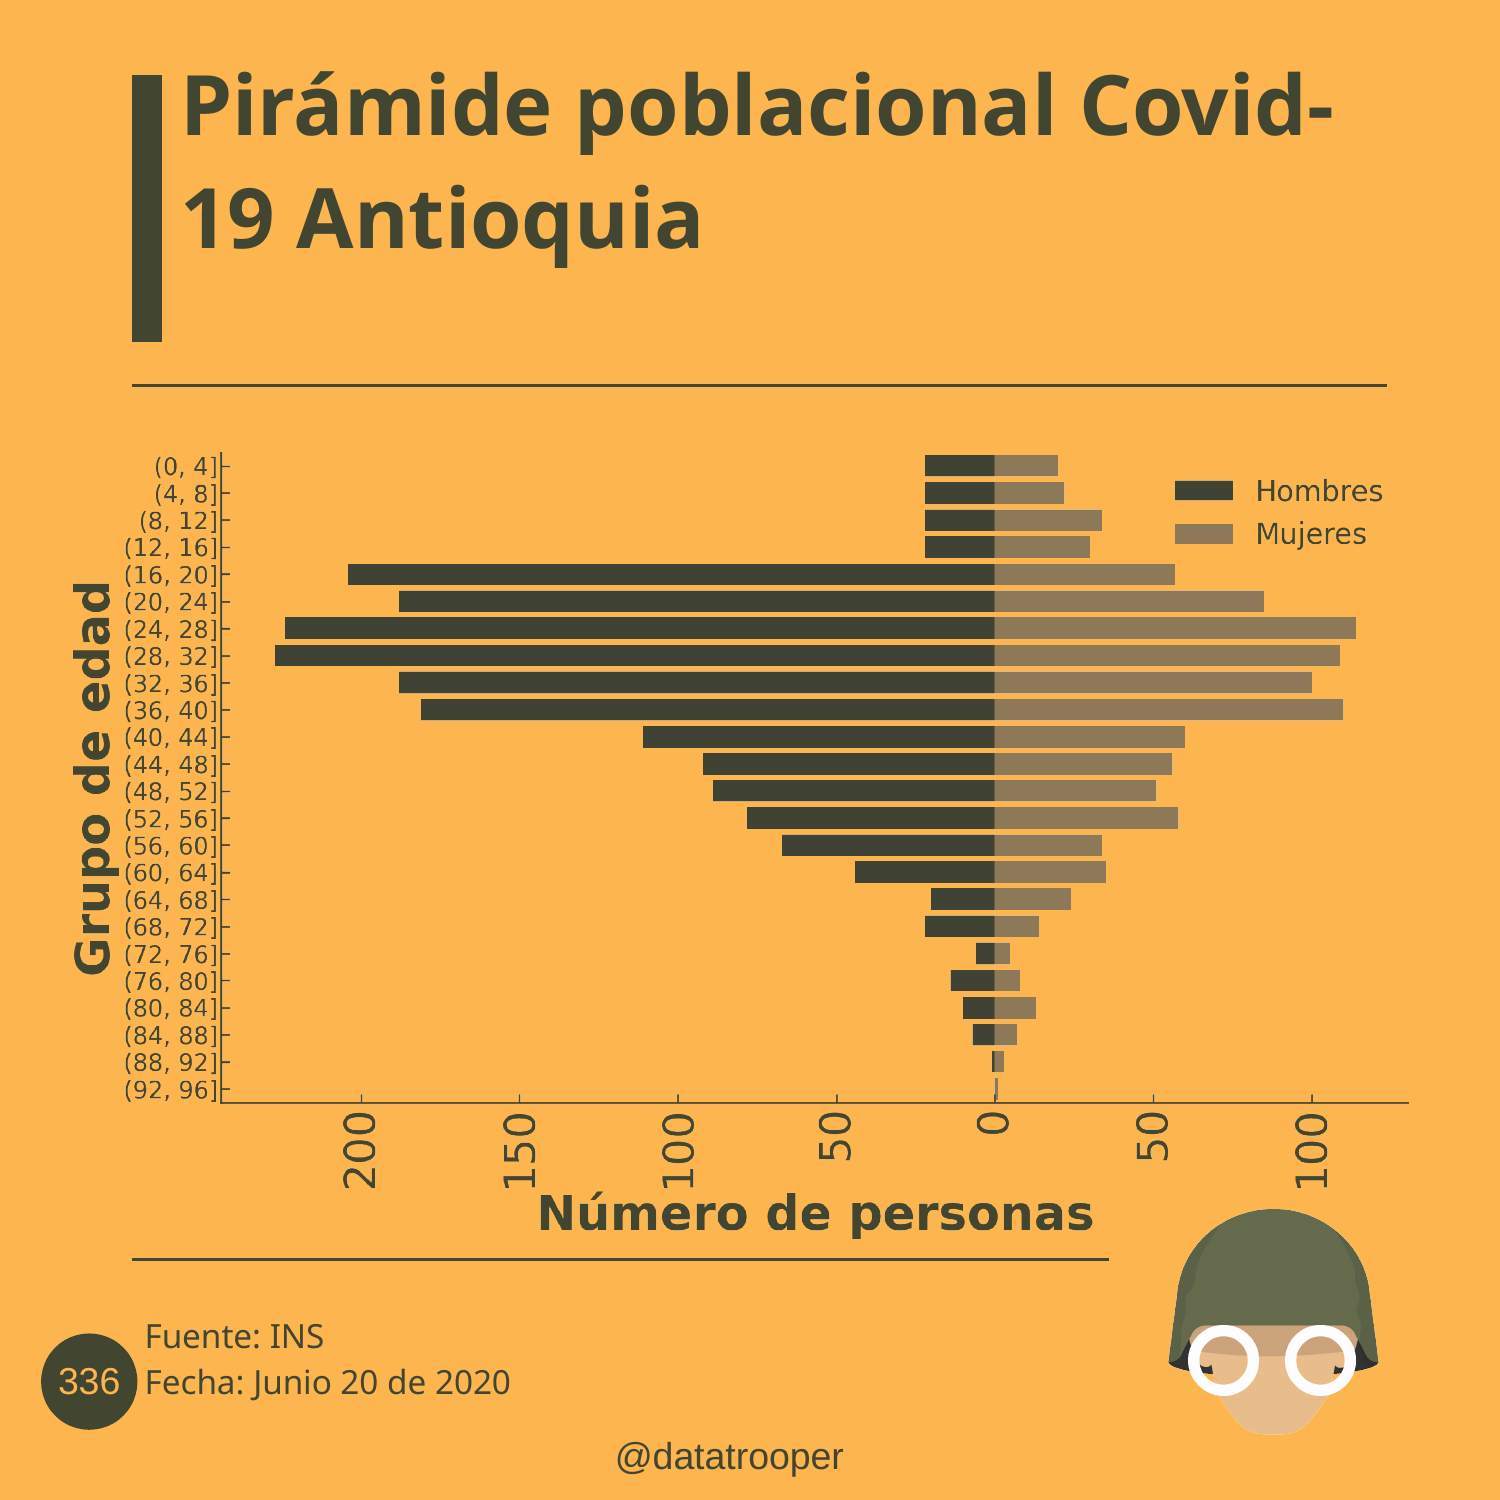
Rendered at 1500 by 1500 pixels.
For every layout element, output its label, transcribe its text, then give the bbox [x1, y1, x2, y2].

picture [73, 452, 1410, 1500]
title Pirámide poblacional Covid-19 Antioquia [180, 64, 1351, 255]
